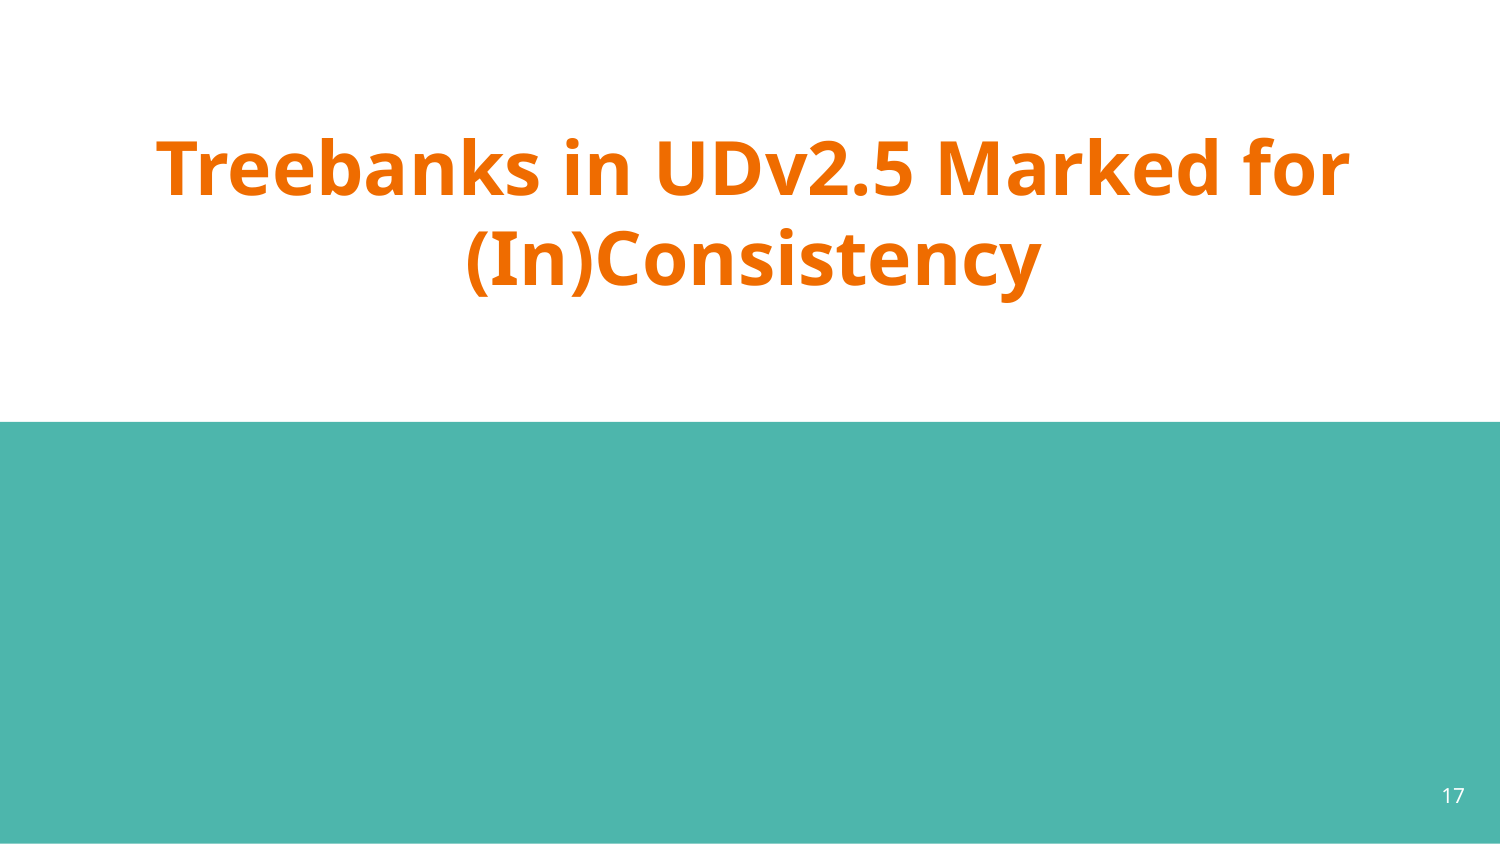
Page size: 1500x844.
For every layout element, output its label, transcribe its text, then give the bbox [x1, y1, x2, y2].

slide_number <number> [1389, 764, 1480, 830]
title Treebanks in UDv2.5 Marked for (In)Consistency [51, 133, 1458, 289]
